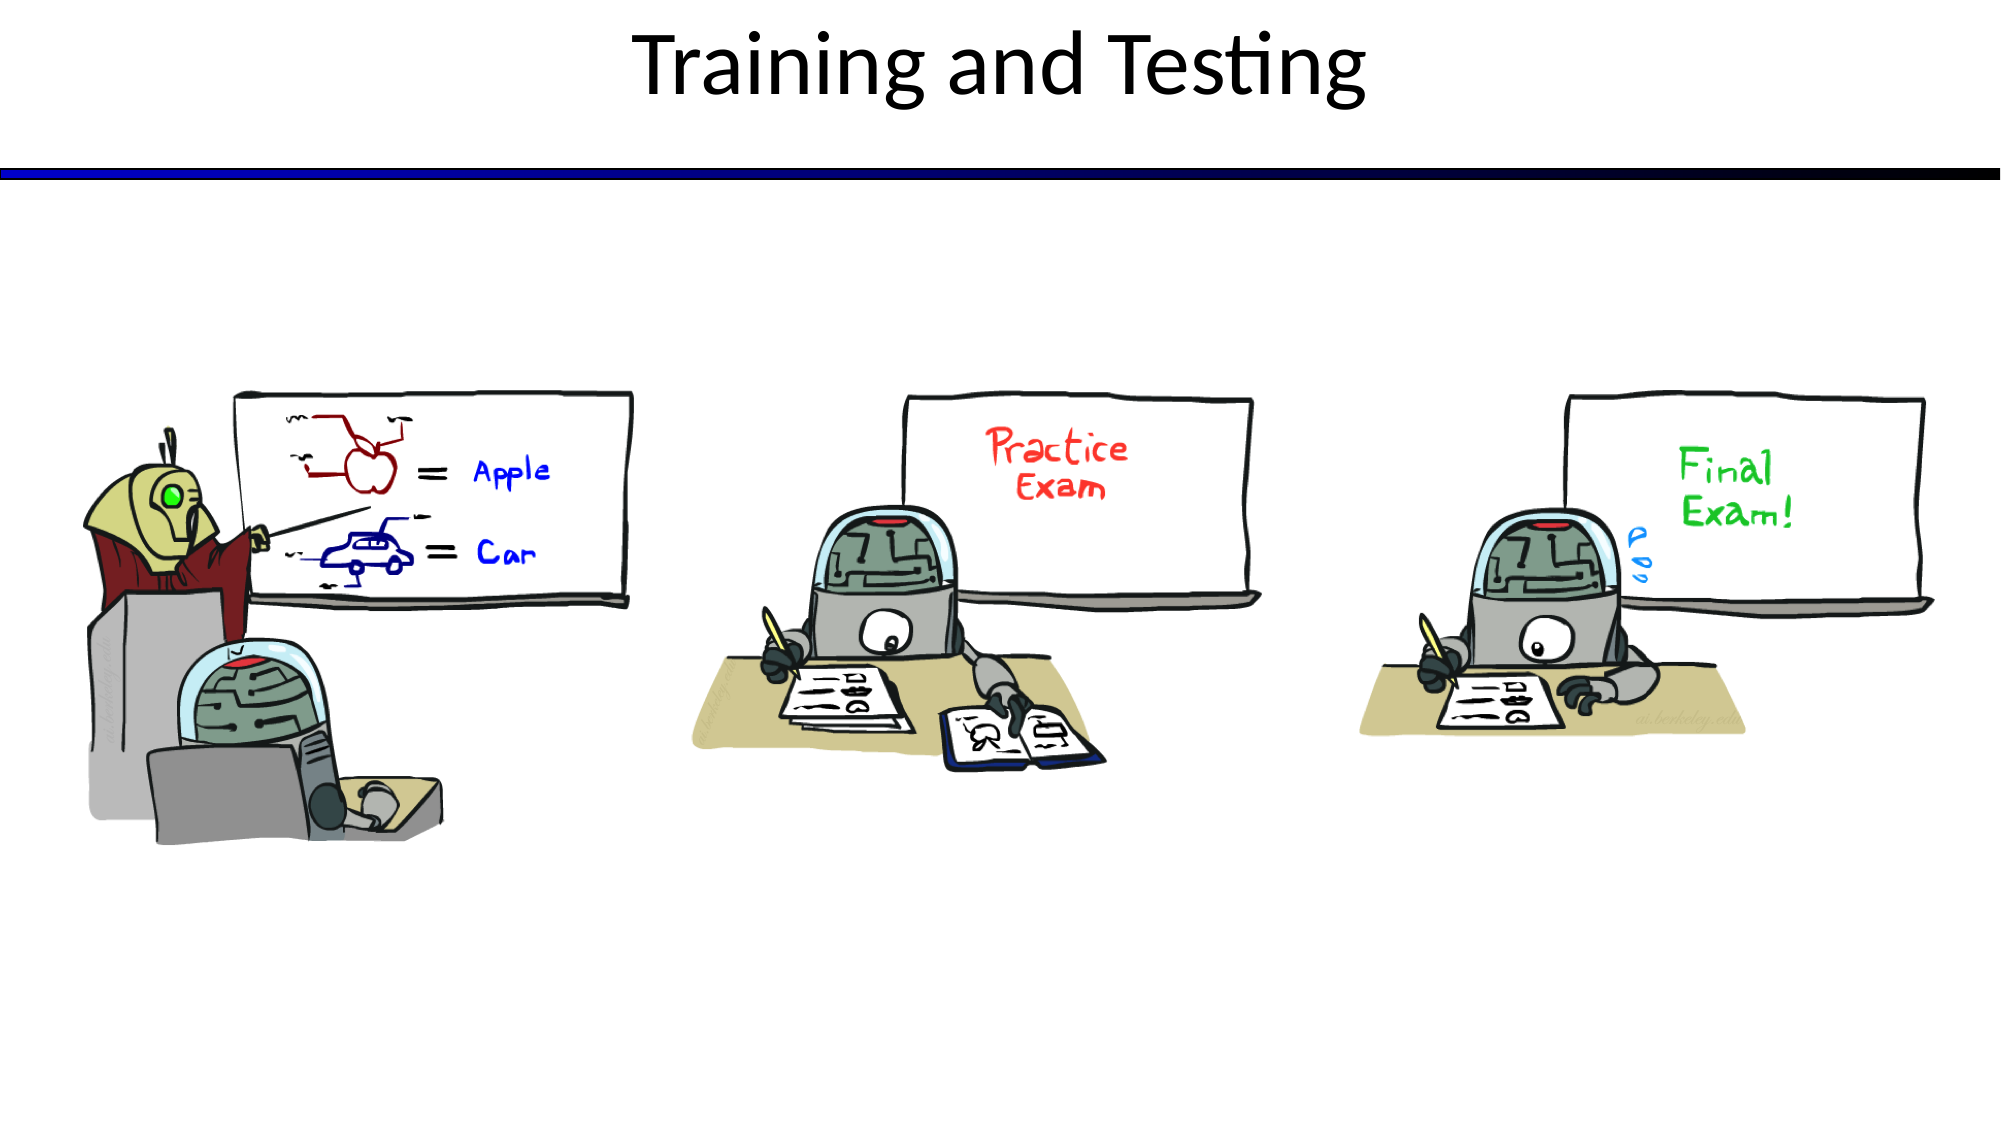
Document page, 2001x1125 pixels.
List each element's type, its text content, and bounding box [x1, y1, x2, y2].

picture [675, 362, 1300, 846]
title Training and Testing [0, 0, 2000, 184]
picture [62, 366, 650, 850]
picture [1331, 383, 1962, 738]
